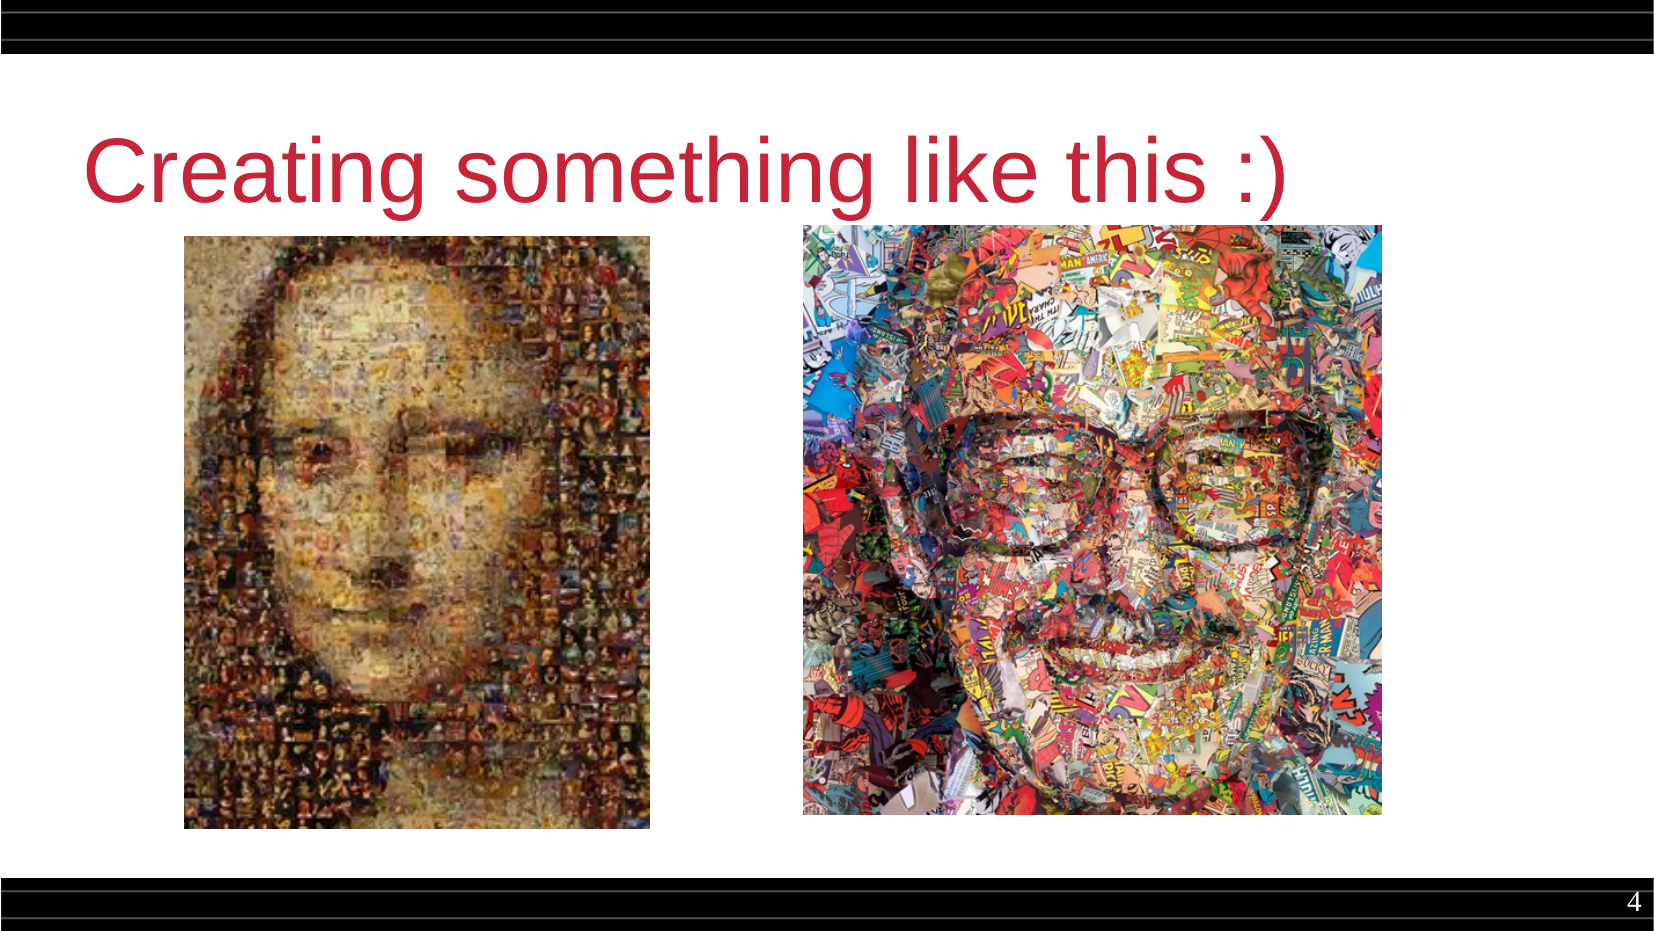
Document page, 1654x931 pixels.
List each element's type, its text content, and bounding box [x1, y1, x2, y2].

title Creating something like this :) [82, 92, 1571, 249]
picture [803, 225, 1382, 815]
picture [184, 236, 650, 829]
picture [1, 0, 1654, 54]
picture [1, 878, 1654, 931]
